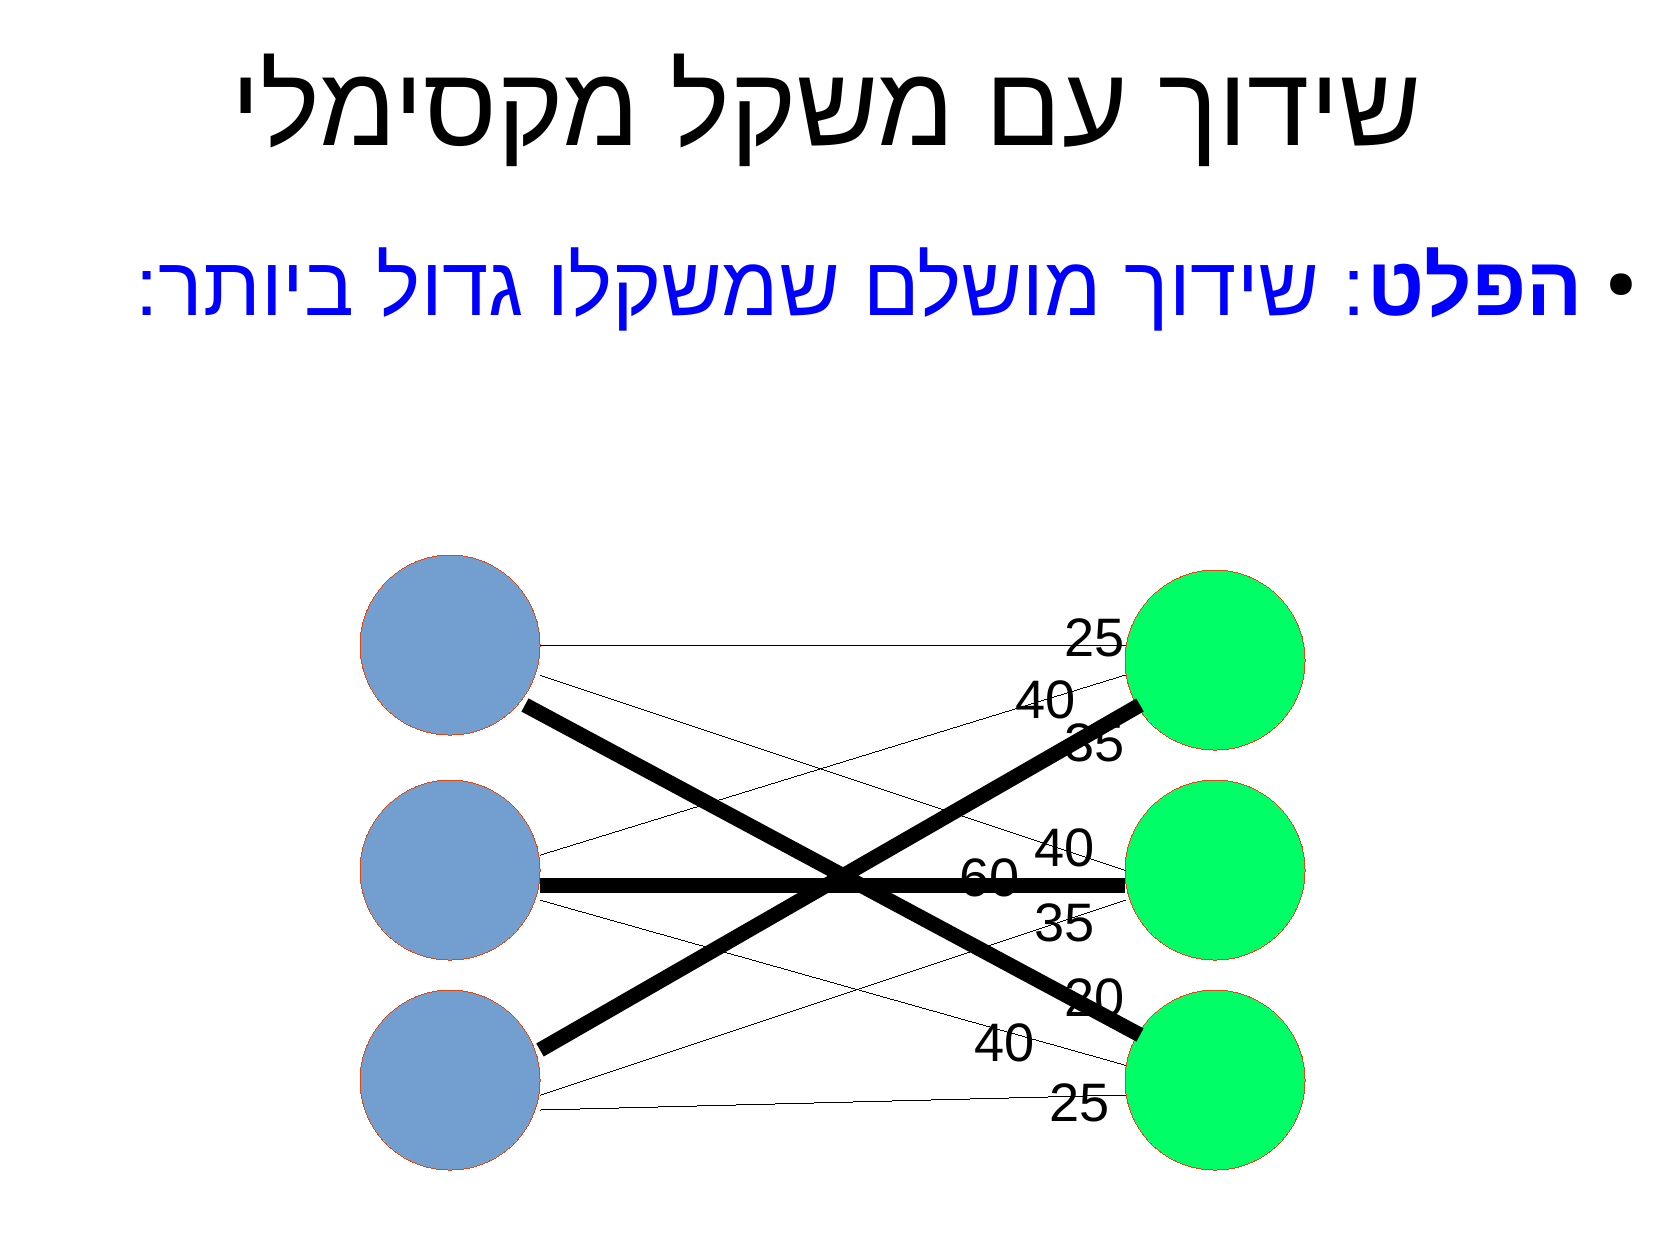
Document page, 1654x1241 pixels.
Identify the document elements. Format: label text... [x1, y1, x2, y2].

text_box [360, 555, 541, 736]
text_box 40 [960, 1005, 1051, 1081]
text_box 60 [945, 840, 1036, 916]
text_box 40 [1020, 809, 1111, 885]
text_box [1126, 990, 1306, 1171]
text_box 25 [1050, 599, 1141, 676]
list הפלט: שידוך מושלם שמשקלו גדול ביותר: [0, 240, 1654, 376]
text_box 20 [1050, 960, 1141, 1036]
text_box 25 [1035, 1065, 1126, 1141]
text_box 35 [1050, 704, 1141, 781]
text_box [360, 990, 541, 1171]
text_box 40 [1000, 662, 1091, 738]
text_box [1126, 570, 1306, 751]
title שידוך עם משקל מקסימלי [0, 0, 1654, 213]
text_box [360, 780, 541, 961]
text_box 35 [1020, 885, 1111, 961]
text_box [1125, 780, 1306, 961]
